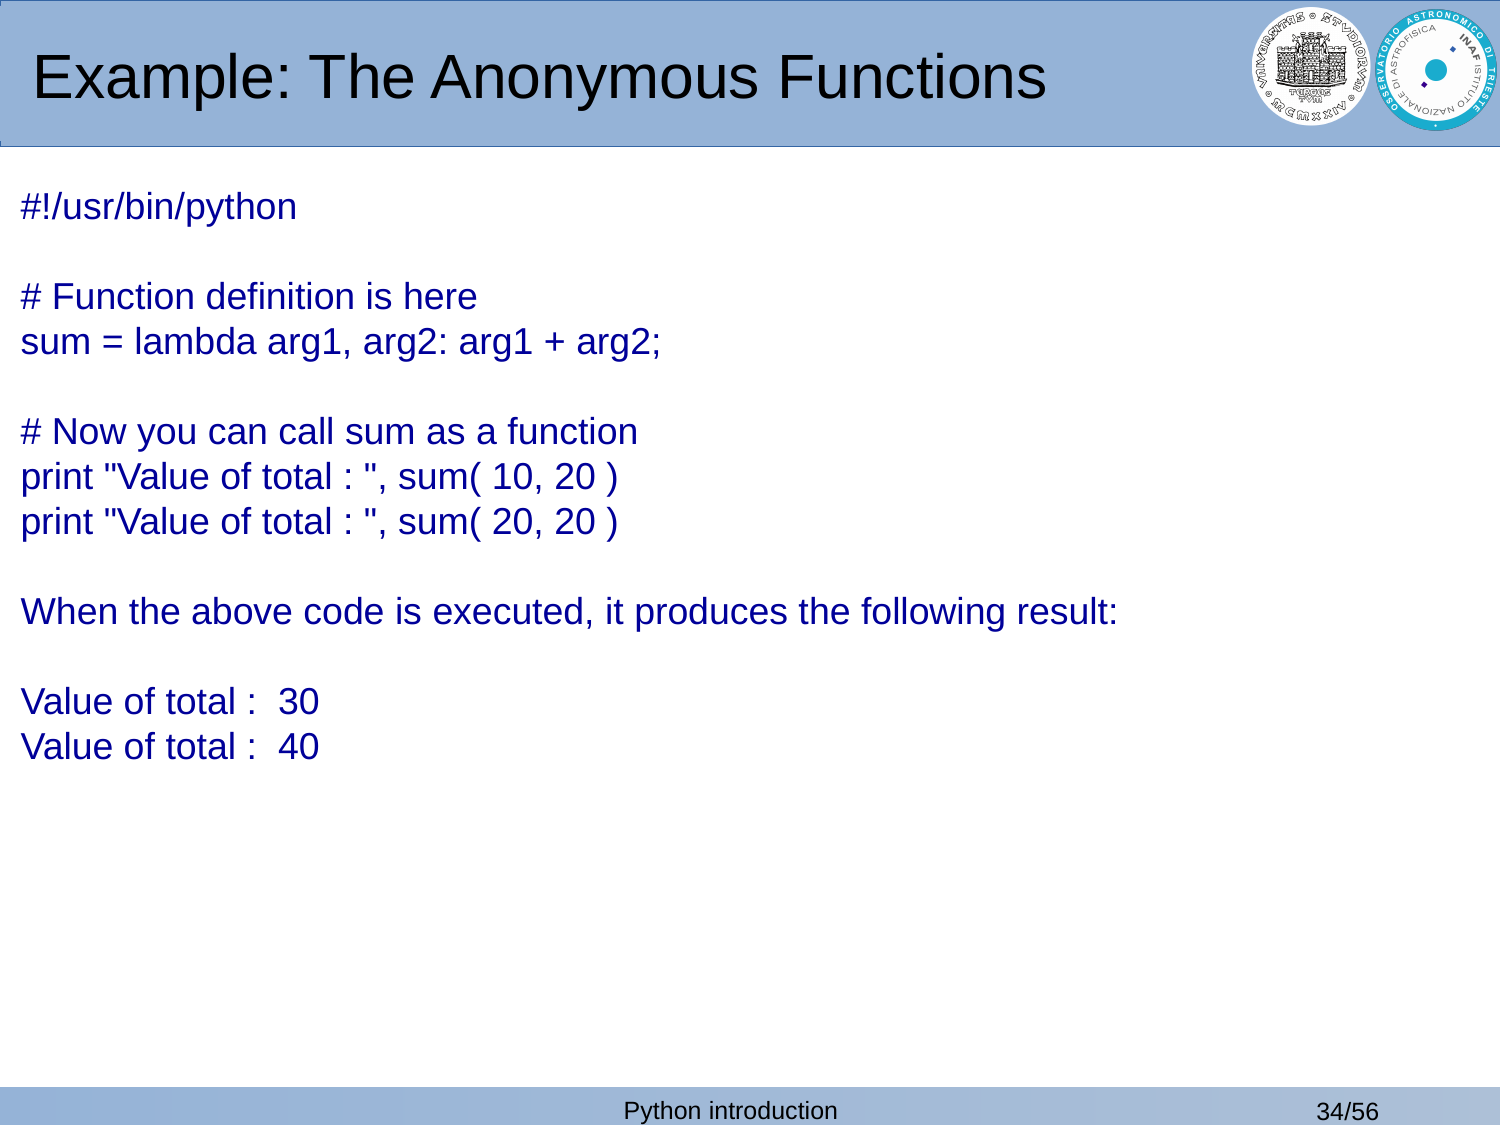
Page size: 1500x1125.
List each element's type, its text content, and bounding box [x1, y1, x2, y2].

picture [1252, 0, 1500, 156]
text_box Example: The Anonymous Functions [0, 5, 1243, 141]
list #!/usr/bin/python # Function definition is here sum = lambda arg1, arg2: arg1 + arg2; # Now you can call sum as a function print "Value of total : ", sum( 10, 20 ) print "Value of total : ", sum( 20, 20 ) When the above code is executed, it produces the following result: Value of total : 30 Value of total : 40 [5, 174, 1500, 1111]
